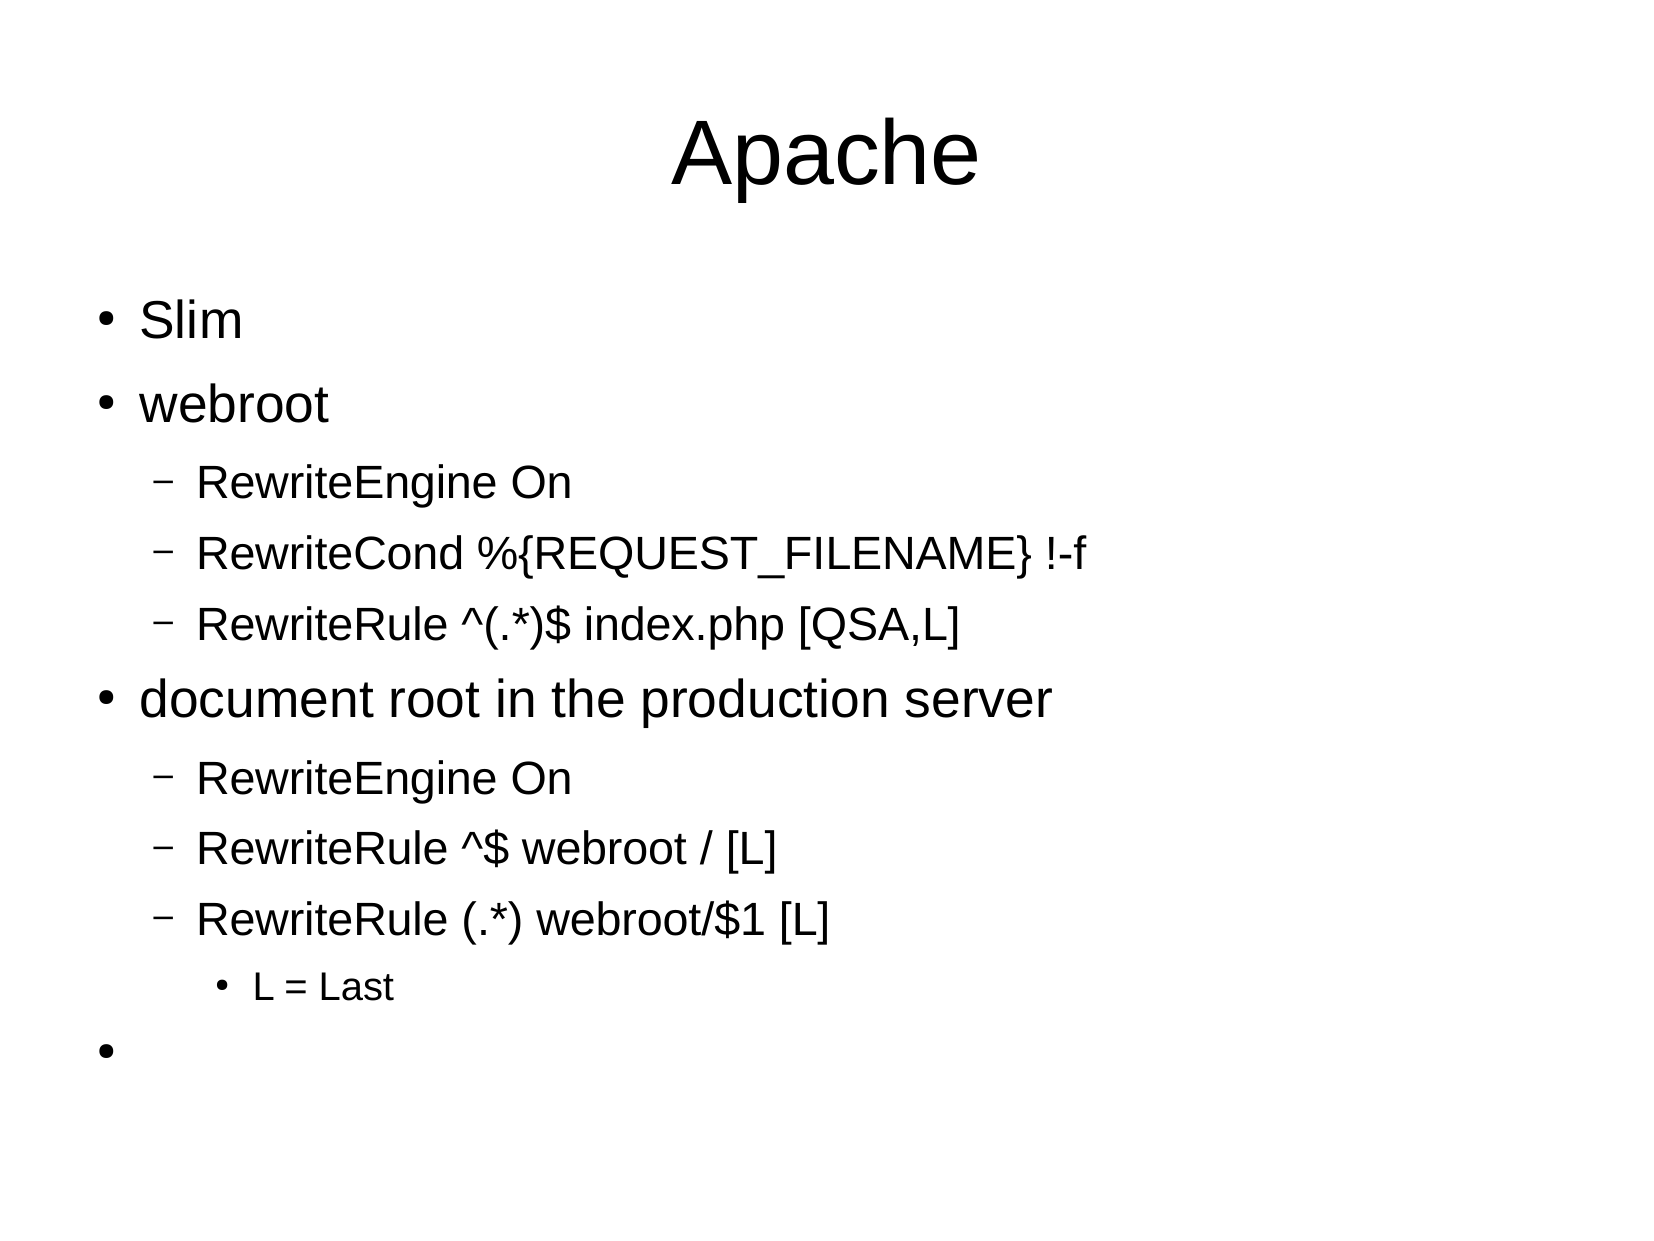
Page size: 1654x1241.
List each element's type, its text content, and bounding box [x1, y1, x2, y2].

title Apache [82, 49, 1571, 257]
list Slim webroot RewriteEngine On RewriteCond %{REQUEST_FILENAME} !-f RewriteRule ^(.*)$ index.php [QSA,L] document root in the production server RewriteEngine On RewriteRule ^$ webroot / [L] RewriteRule (.*) webroot/$1 [L] L = Last [82, 290, 1571, 1010]
